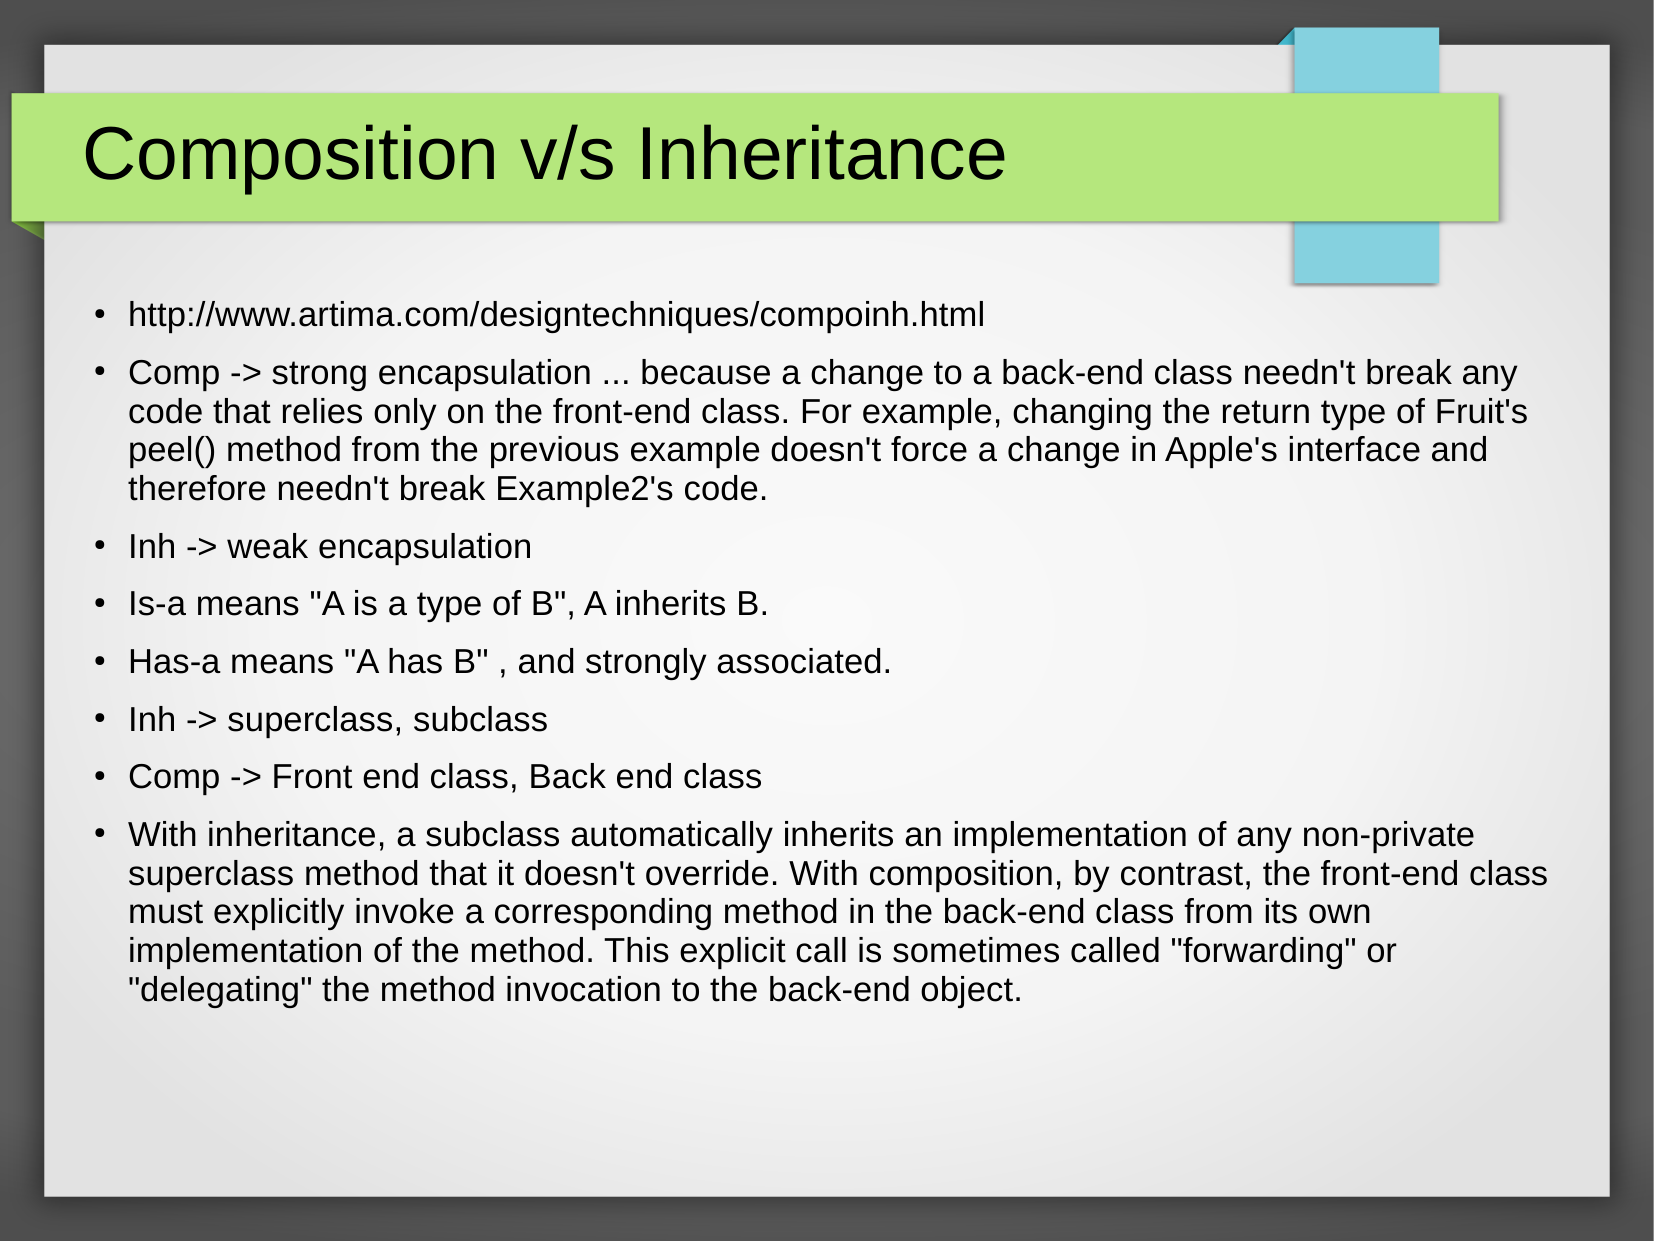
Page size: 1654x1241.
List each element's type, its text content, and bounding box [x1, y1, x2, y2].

picture [0, 0, 1654, 1241]
title Composition v/s Inheritance [82, 94, 1264, 213]
list http://www.artima.com/designtechniques/compoinh.html Comp -> strong encapsulation ... because a change to a back-end class needn't break any code that relies only on the front-end class. For example, changing the return type of Fruit's peel() method from the previous example doesn't force a change in Apple's interface and therefore needn't break Example2's code. Inh -> weak encapsulation Is-a means "A is a type of B", A inherits B. Has-a means "A has B" , and strongly associated. Inh -> superclass, subclass Comp -> Front end class, Back end class With inheritance, a subclass automatically inherits an implementation of any non-private superclass method that it doesn't override. With composition, by contrast, the front-end class must explicitly invoke a corresponding method in the back-end class from its own implementation of the method. This explicit call is sometimes called "forwarding" or "delegating" the method invocation to the back-end object. [82, 295, 1571, 1015]
